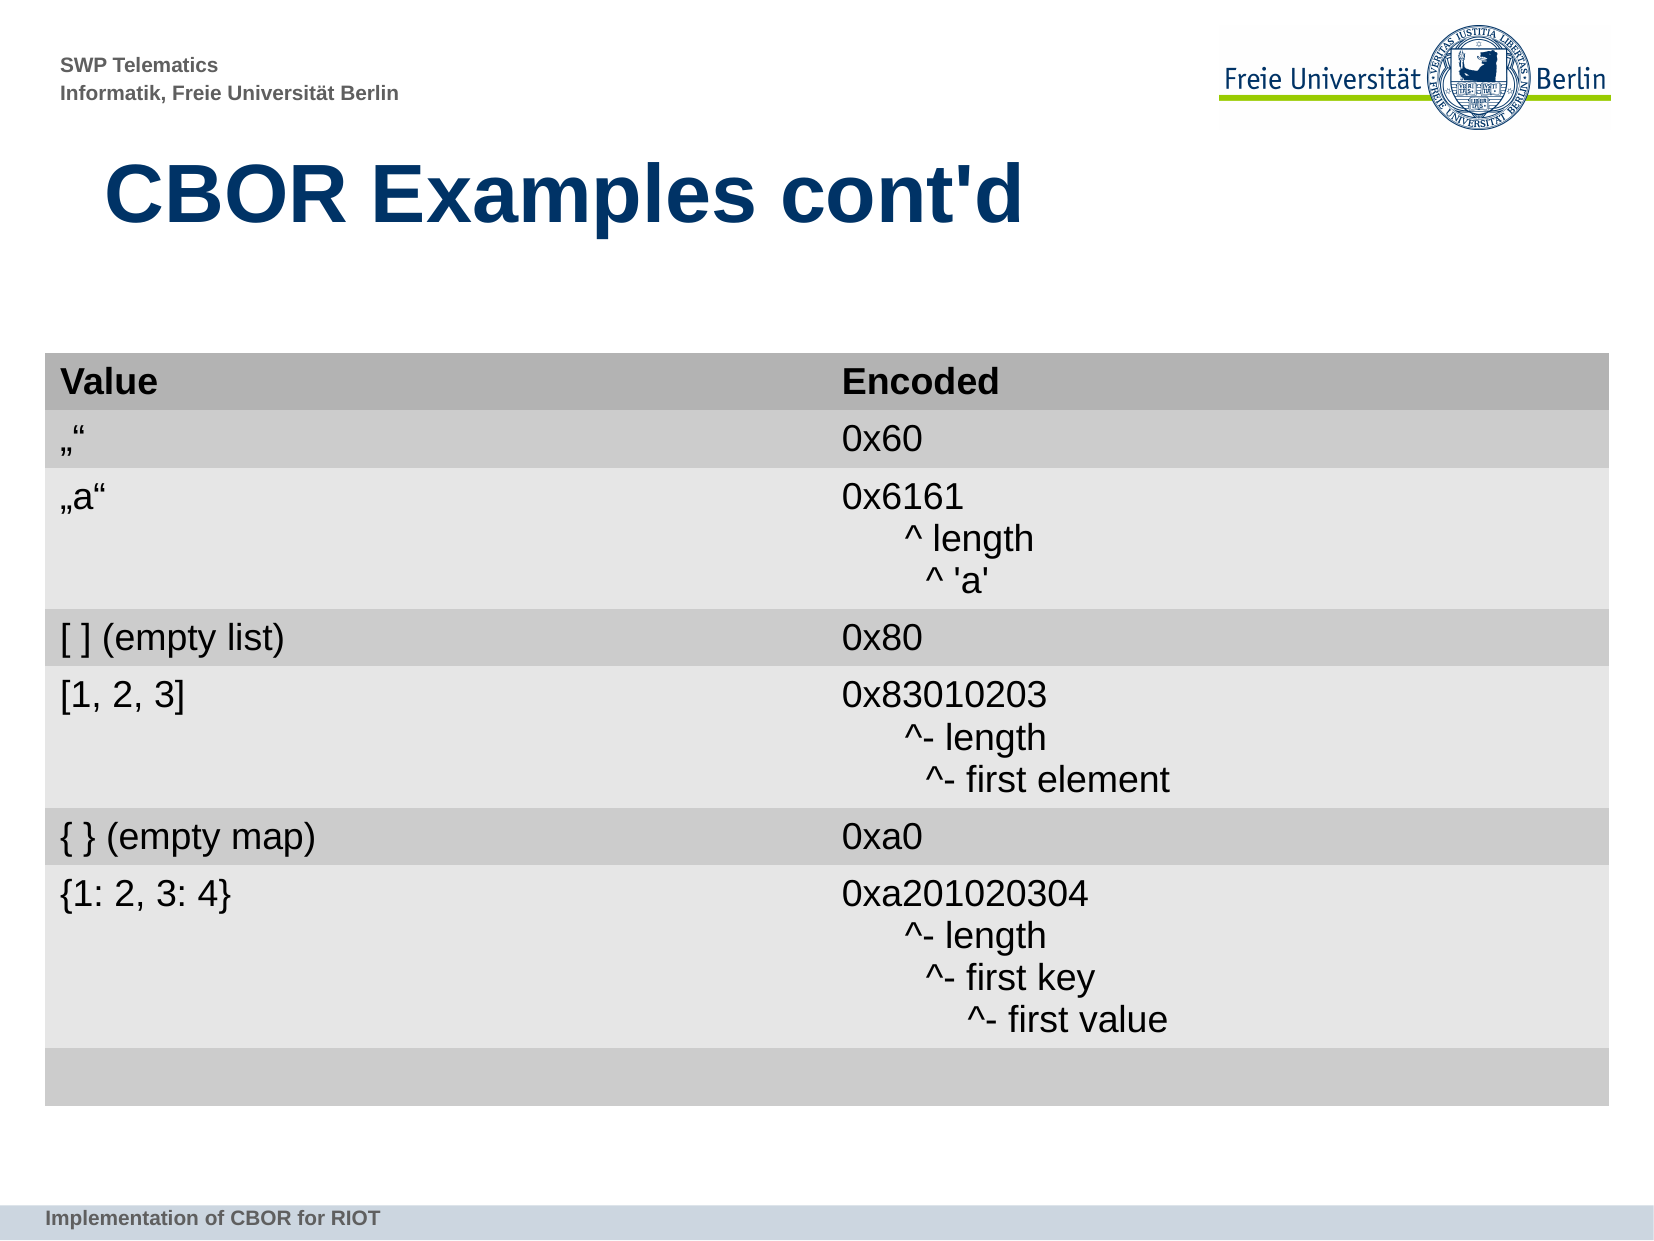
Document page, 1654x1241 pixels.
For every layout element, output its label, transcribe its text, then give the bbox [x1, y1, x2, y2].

table_header Value [45, 353, 827, 410]
table_cell „a“ [45, 468, 827, 609]
table_cell 0x60 [827, 410, 1609, 468]
table_cell [45, 1048, 827, 1106]
table_header Encoded [827, 353, 1609, 410]
picture [1219, 25, 1611, 130]
table_cell { } (empty map) [45, 808, 827, 865]
table_cell 0x83010203 ^- length ^- first element [827, 666, 1609, 808]
table_cell [827, 1048, 1609, 1106]
table_cell 0xa201020304 ^- length ^- first key ^- first value [827, 865, 1609, 1048]
table_cell {1: 2, 3: 4} [45, 865, 827, 1048]
table_cell 0x6161 ^ length ^ 'a' [827, 468, 1609, 609]
table_cell 0x80 [827, 609, 1609, 666]
table_cell [ ] (empty list) [45, 609, 827, 666]
table_cell [1, 2, 3] [45, 666, 827, 808]
table_cell 0xa0 [827, 808, 1609, 865]
title CBOR Examples cont'd [45, 147, 1609, 260]
table_cell „“ [45, 410, 827, 468]
